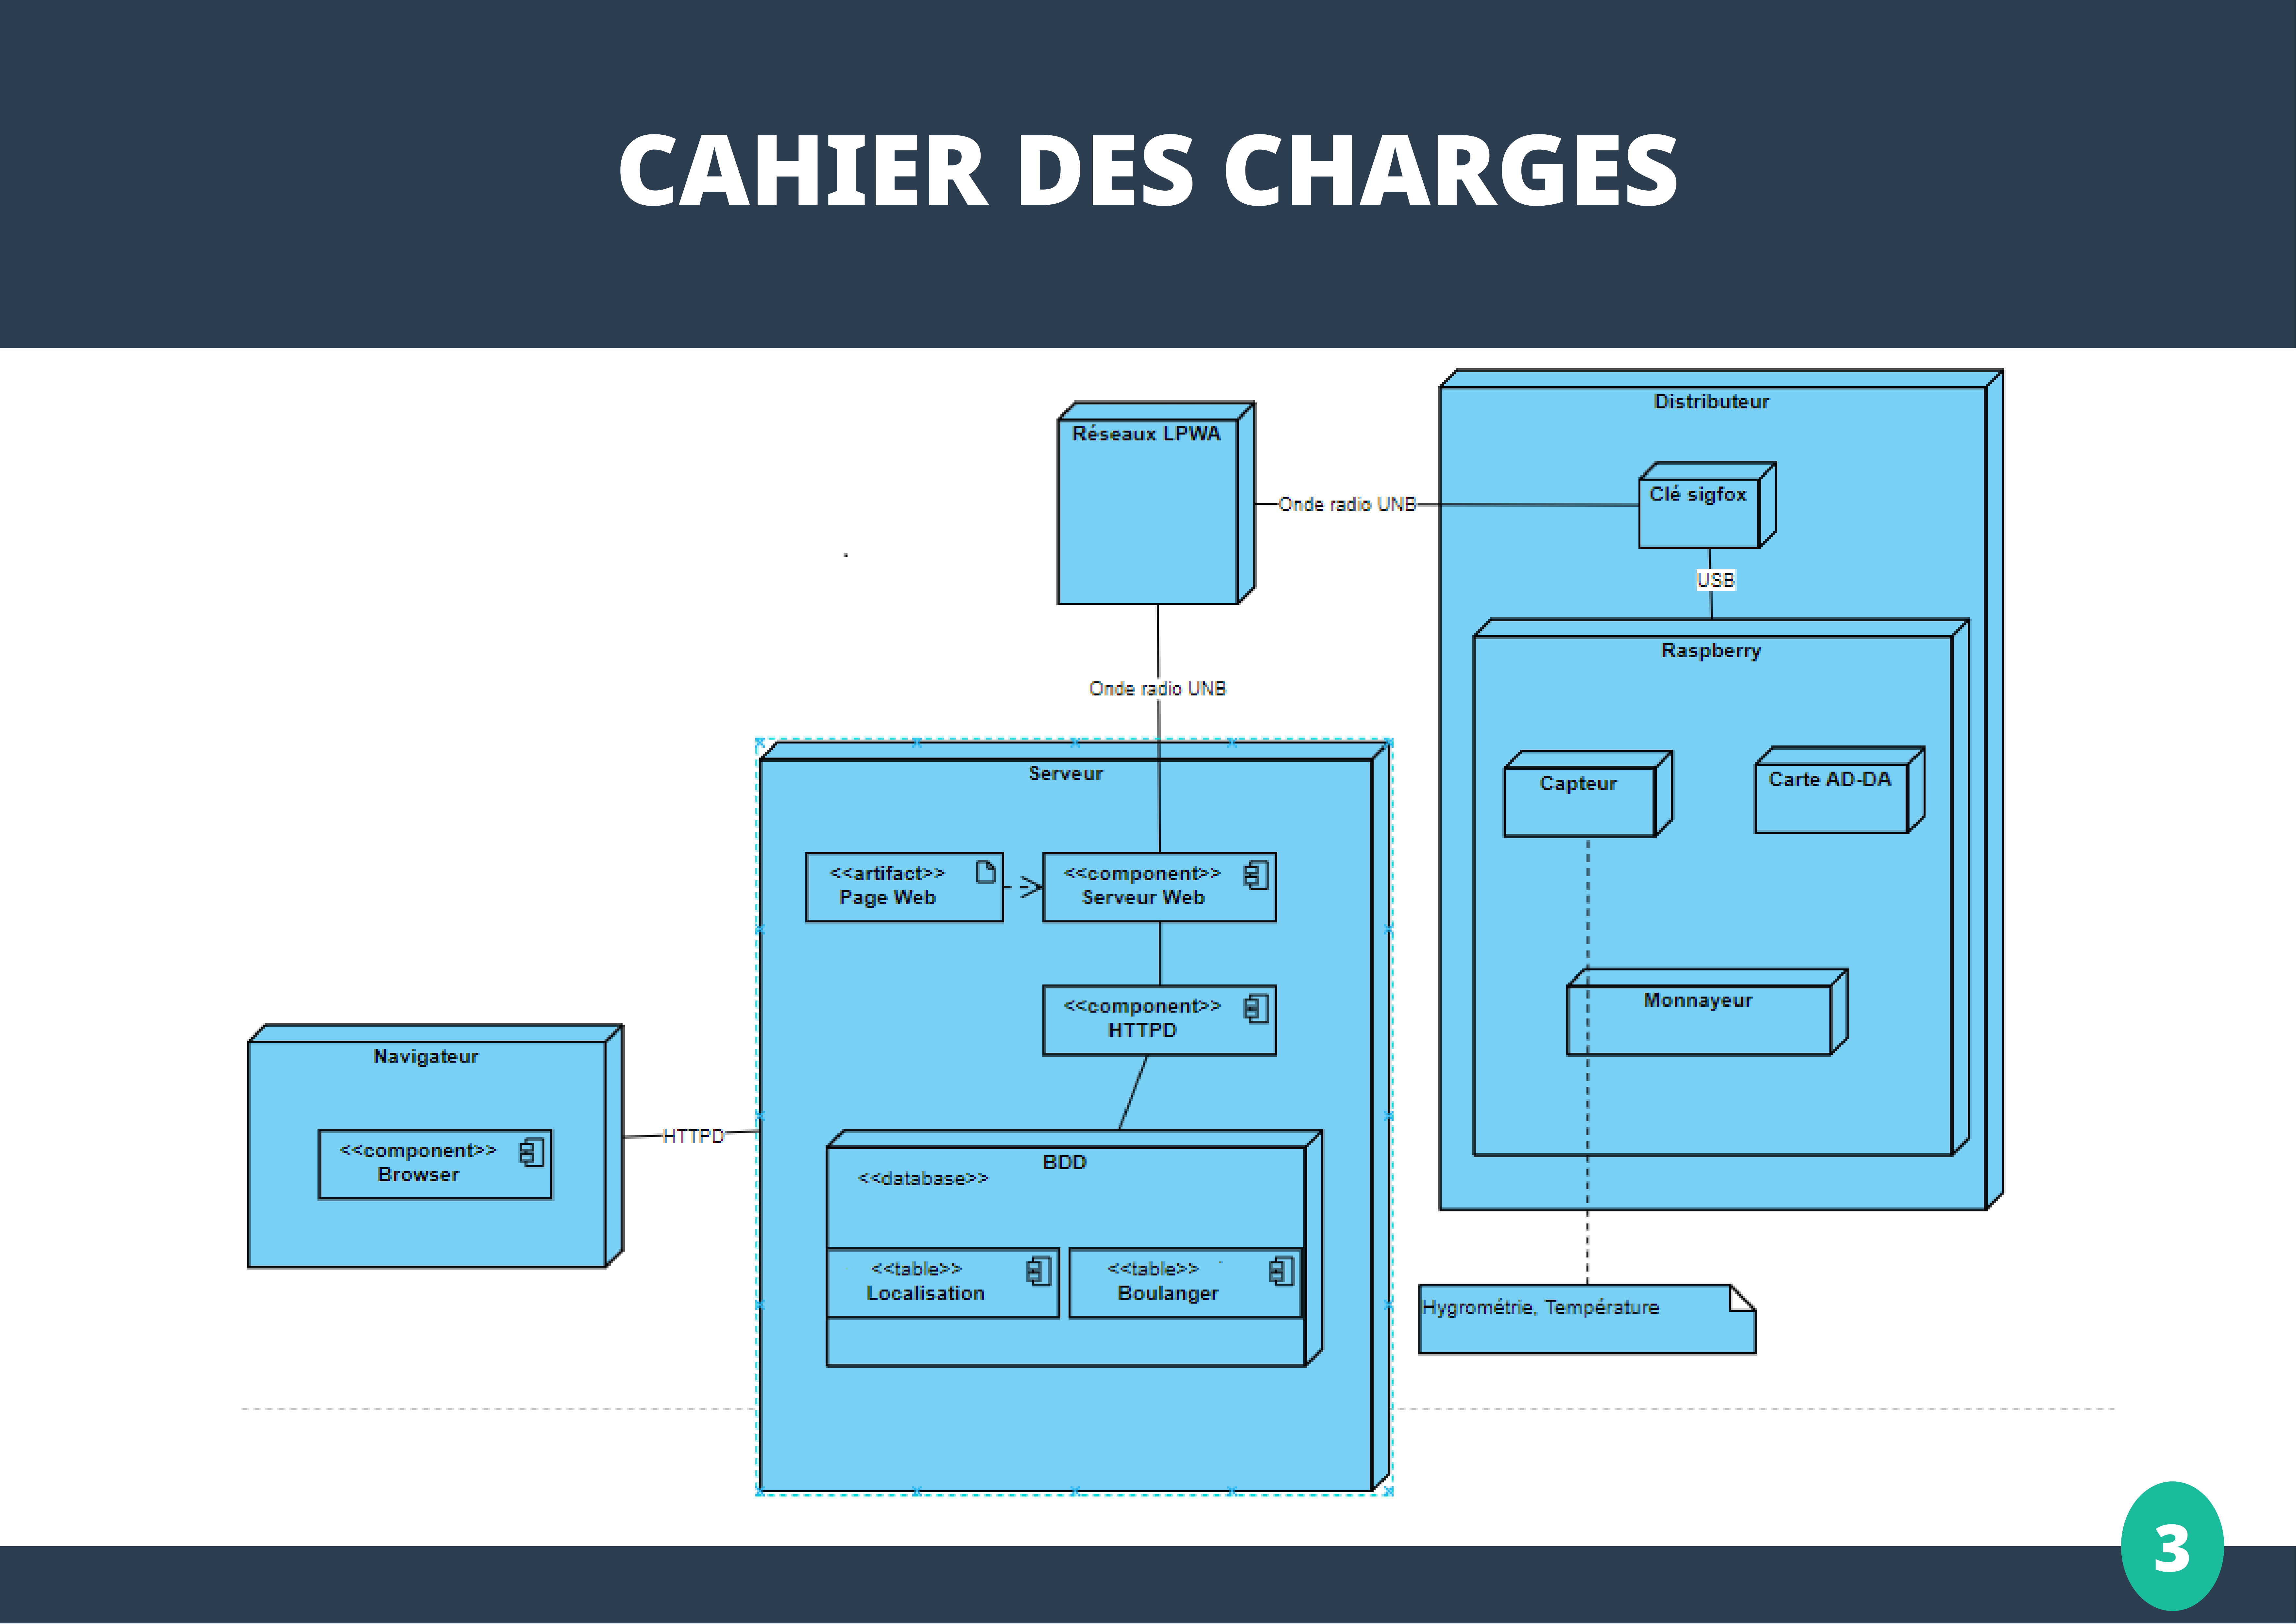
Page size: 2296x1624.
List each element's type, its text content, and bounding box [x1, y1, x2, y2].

title CAHIER DES CHARGES [82, 64, 2214, 270]
picture [237, 361, 2115, 1510]
